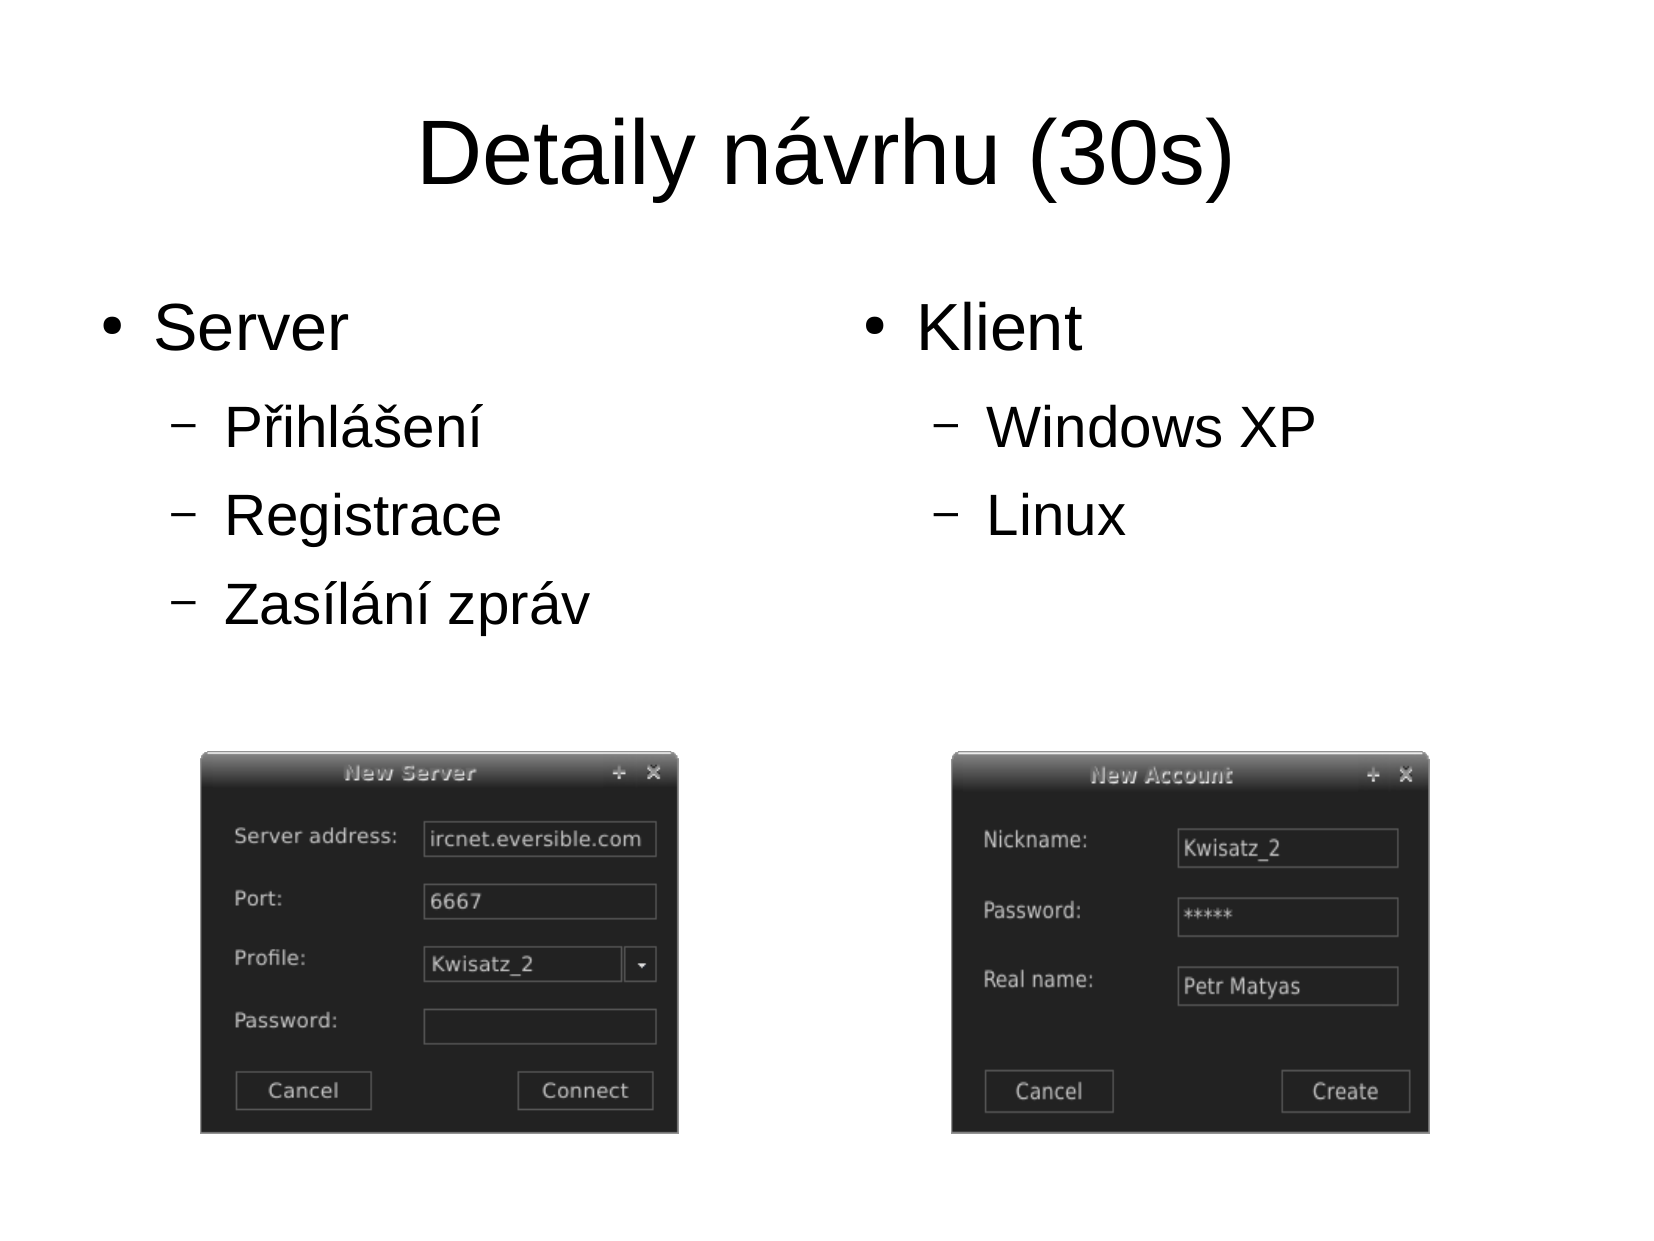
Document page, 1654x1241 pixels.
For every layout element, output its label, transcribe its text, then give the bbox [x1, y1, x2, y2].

list Klient Windows XP Linux [845, 290, 1572, 1010]
list Server Přihlášení Registrace Zasílání zpráv [82, 290, 809, 1010]
title Detaily návrhu (30s) [82, 49, 1571, 257]
picture [951, 751, 1430, 1134]
picture [200, 751, 679, 1134]
